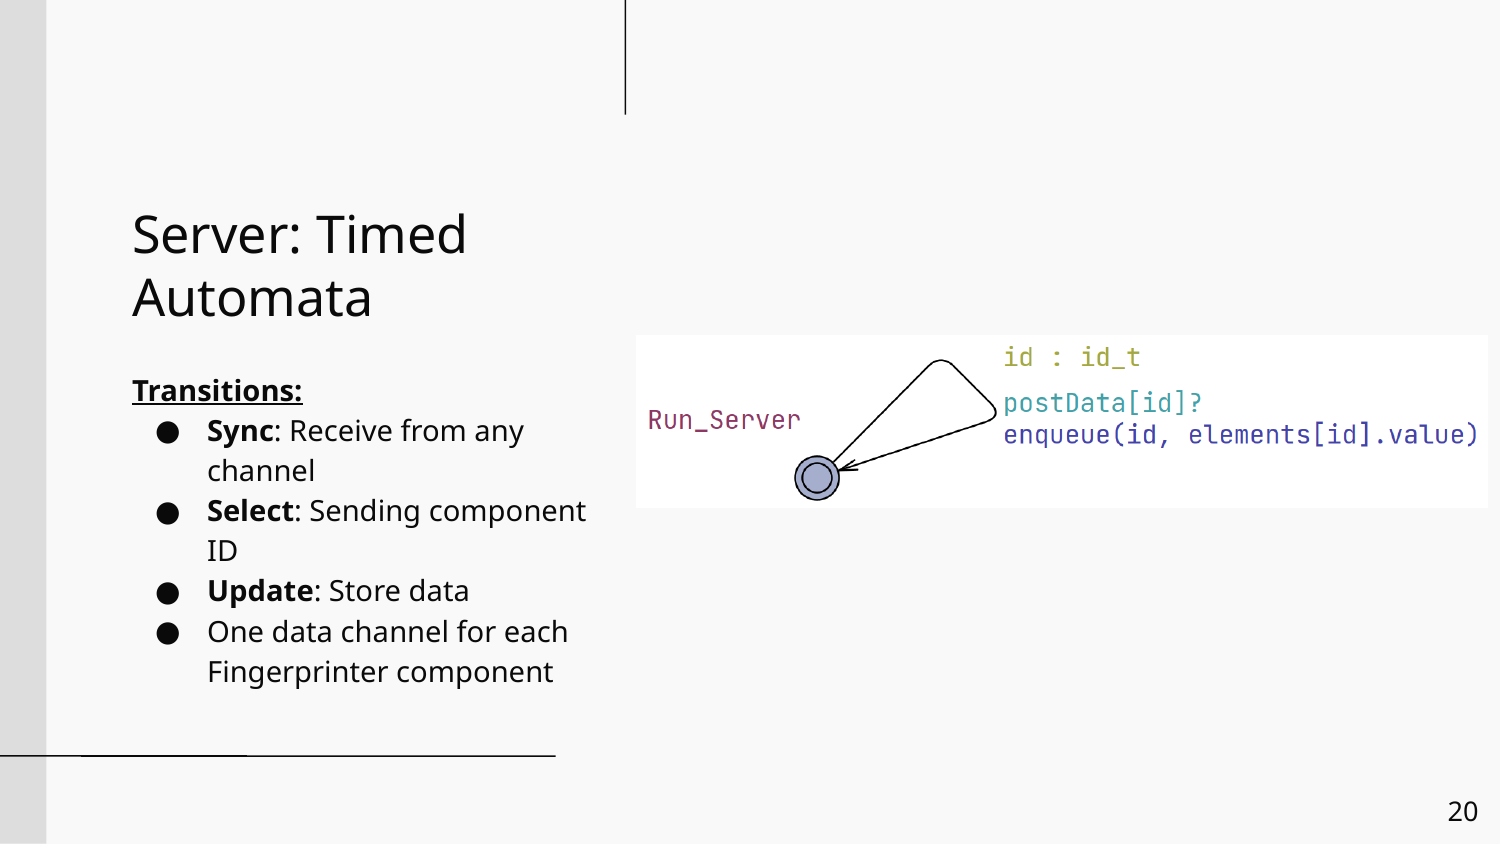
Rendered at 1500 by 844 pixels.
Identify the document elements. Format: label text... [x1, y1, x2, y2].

title Server: Timed Automata [116, 186, 575, 352]
picture [636, 335, 1488, 508]
slide_number <number> [1403, 779, 1494, 844]
subtitle Transitions: Sync: Receive from any channel Select: Sending component ID Update: Store data One data channel for each Fingerprinter component [116, 351, 634, 632]
